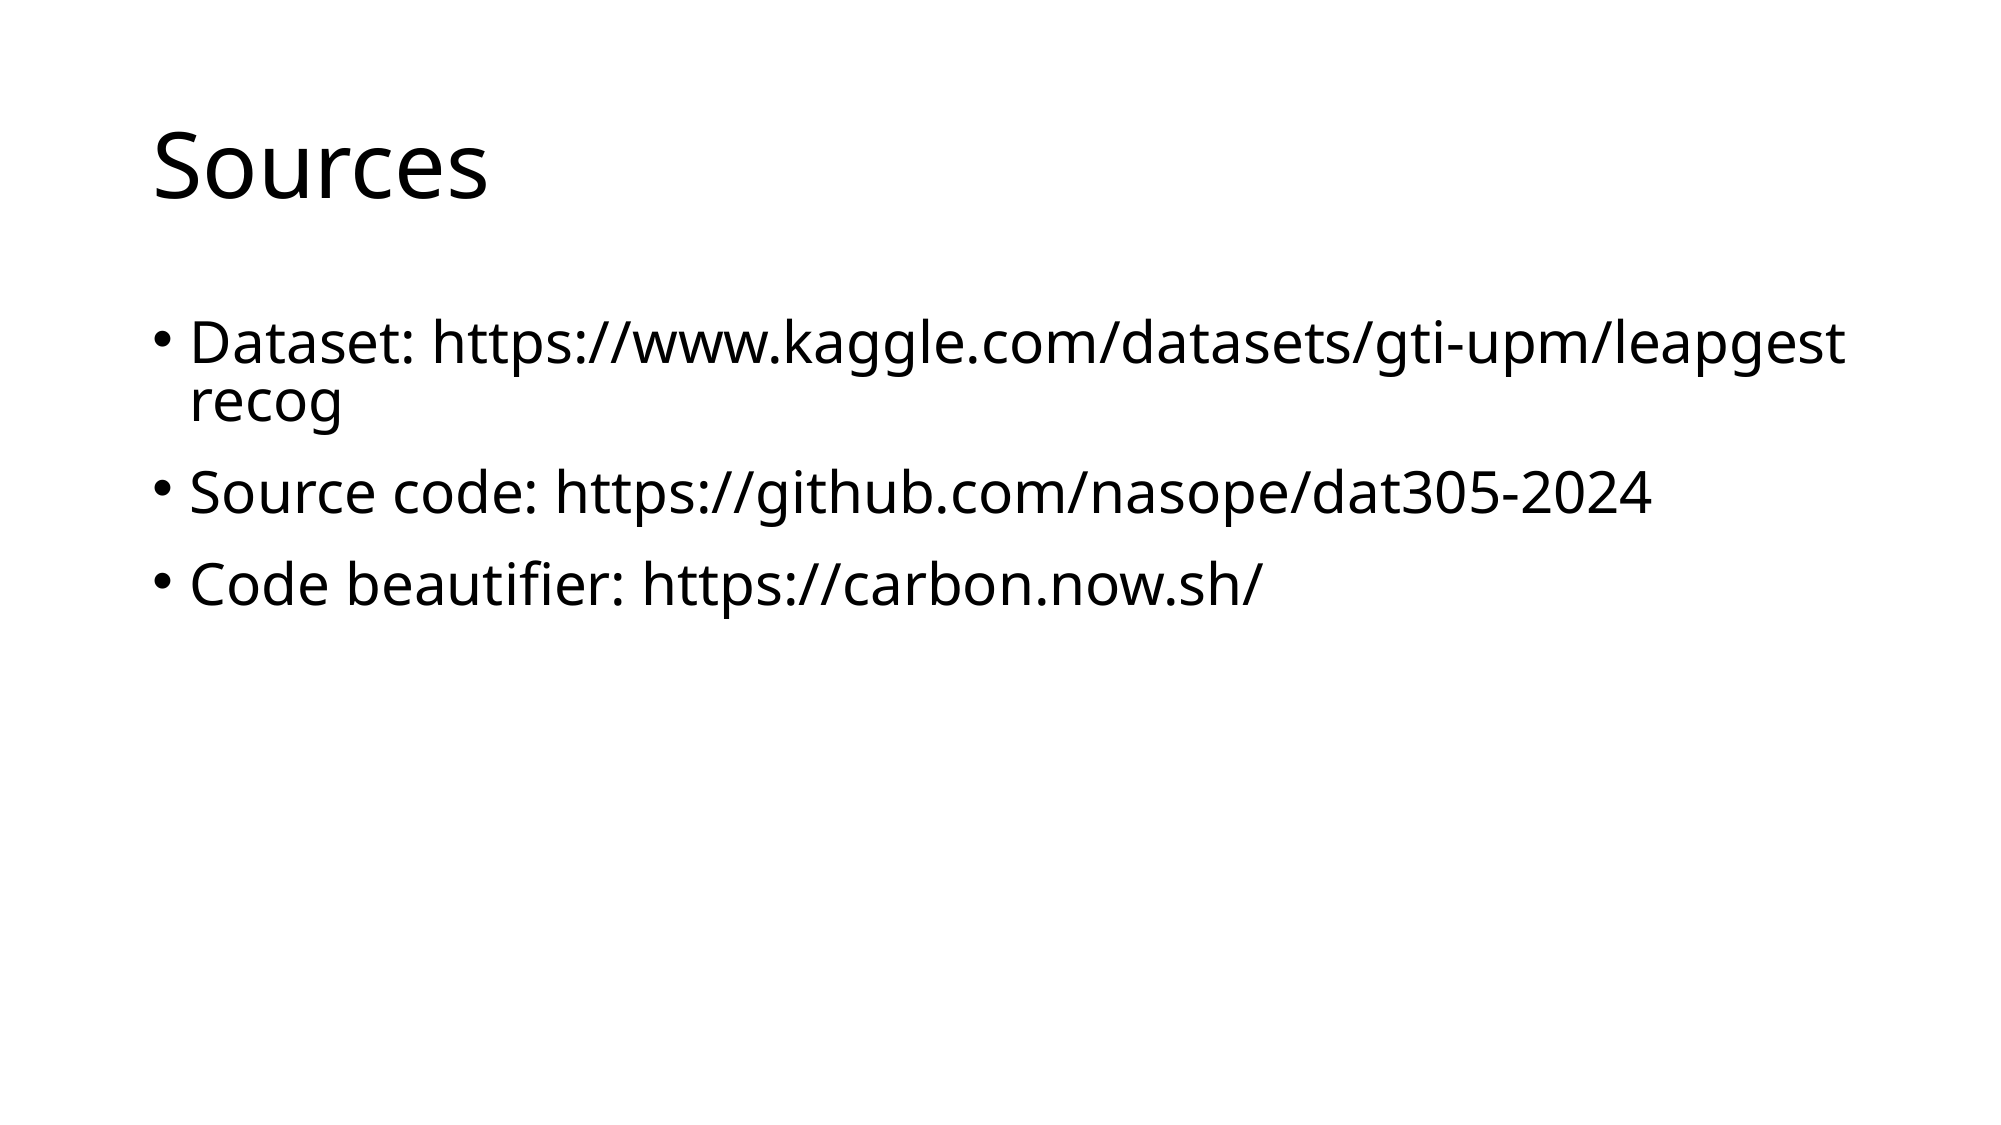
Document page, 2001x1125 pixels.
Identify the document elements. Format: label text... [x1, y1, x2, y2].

list Dataset: https://www.kaggle.com/datasets/gti-upm/leapgestrecog Source code: https://github.com/nasope/dat305-2024 Code beautifier: https://carbon.now.sh/ [137, 299, 1863, 1014]
title Sources [137, 59, 1863, 278]
